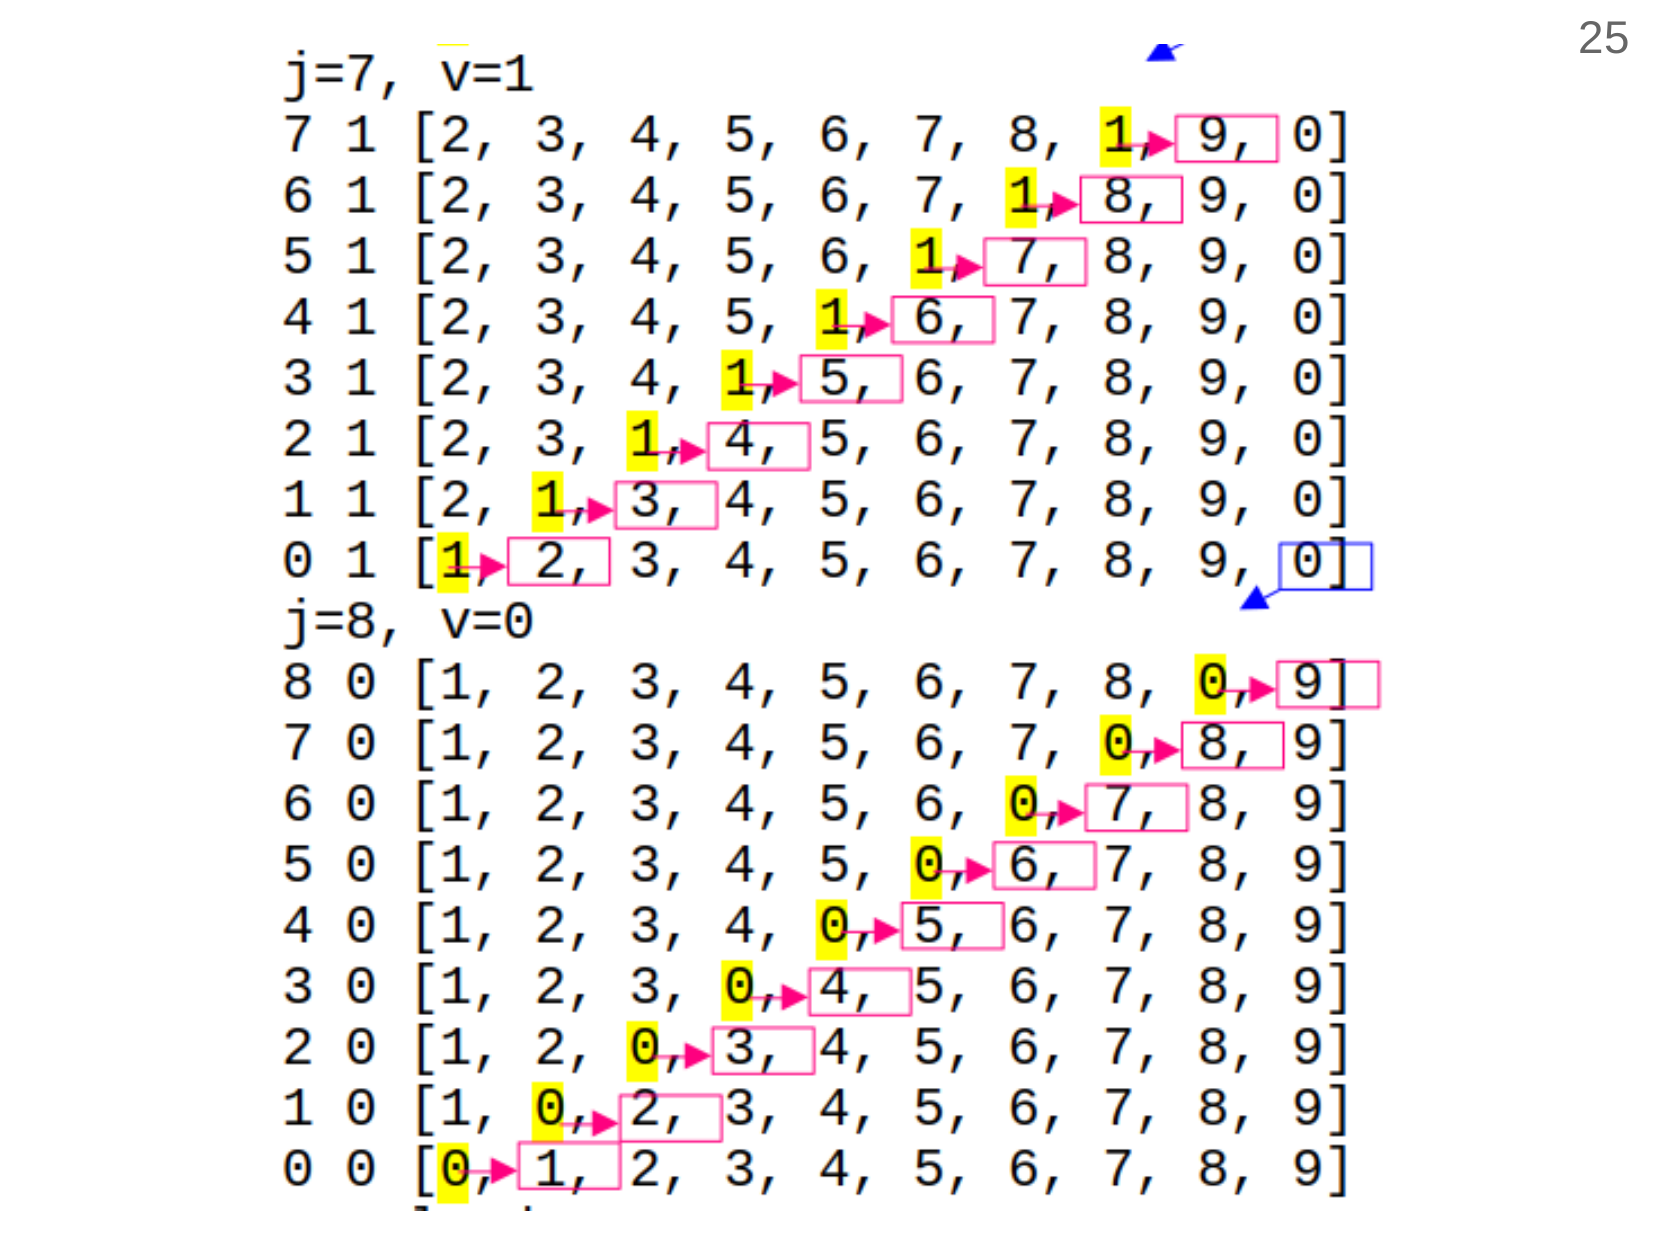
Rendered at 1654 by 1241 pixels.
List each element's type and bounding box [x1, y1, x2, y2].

picture [280, 44, 1389, 1211]
